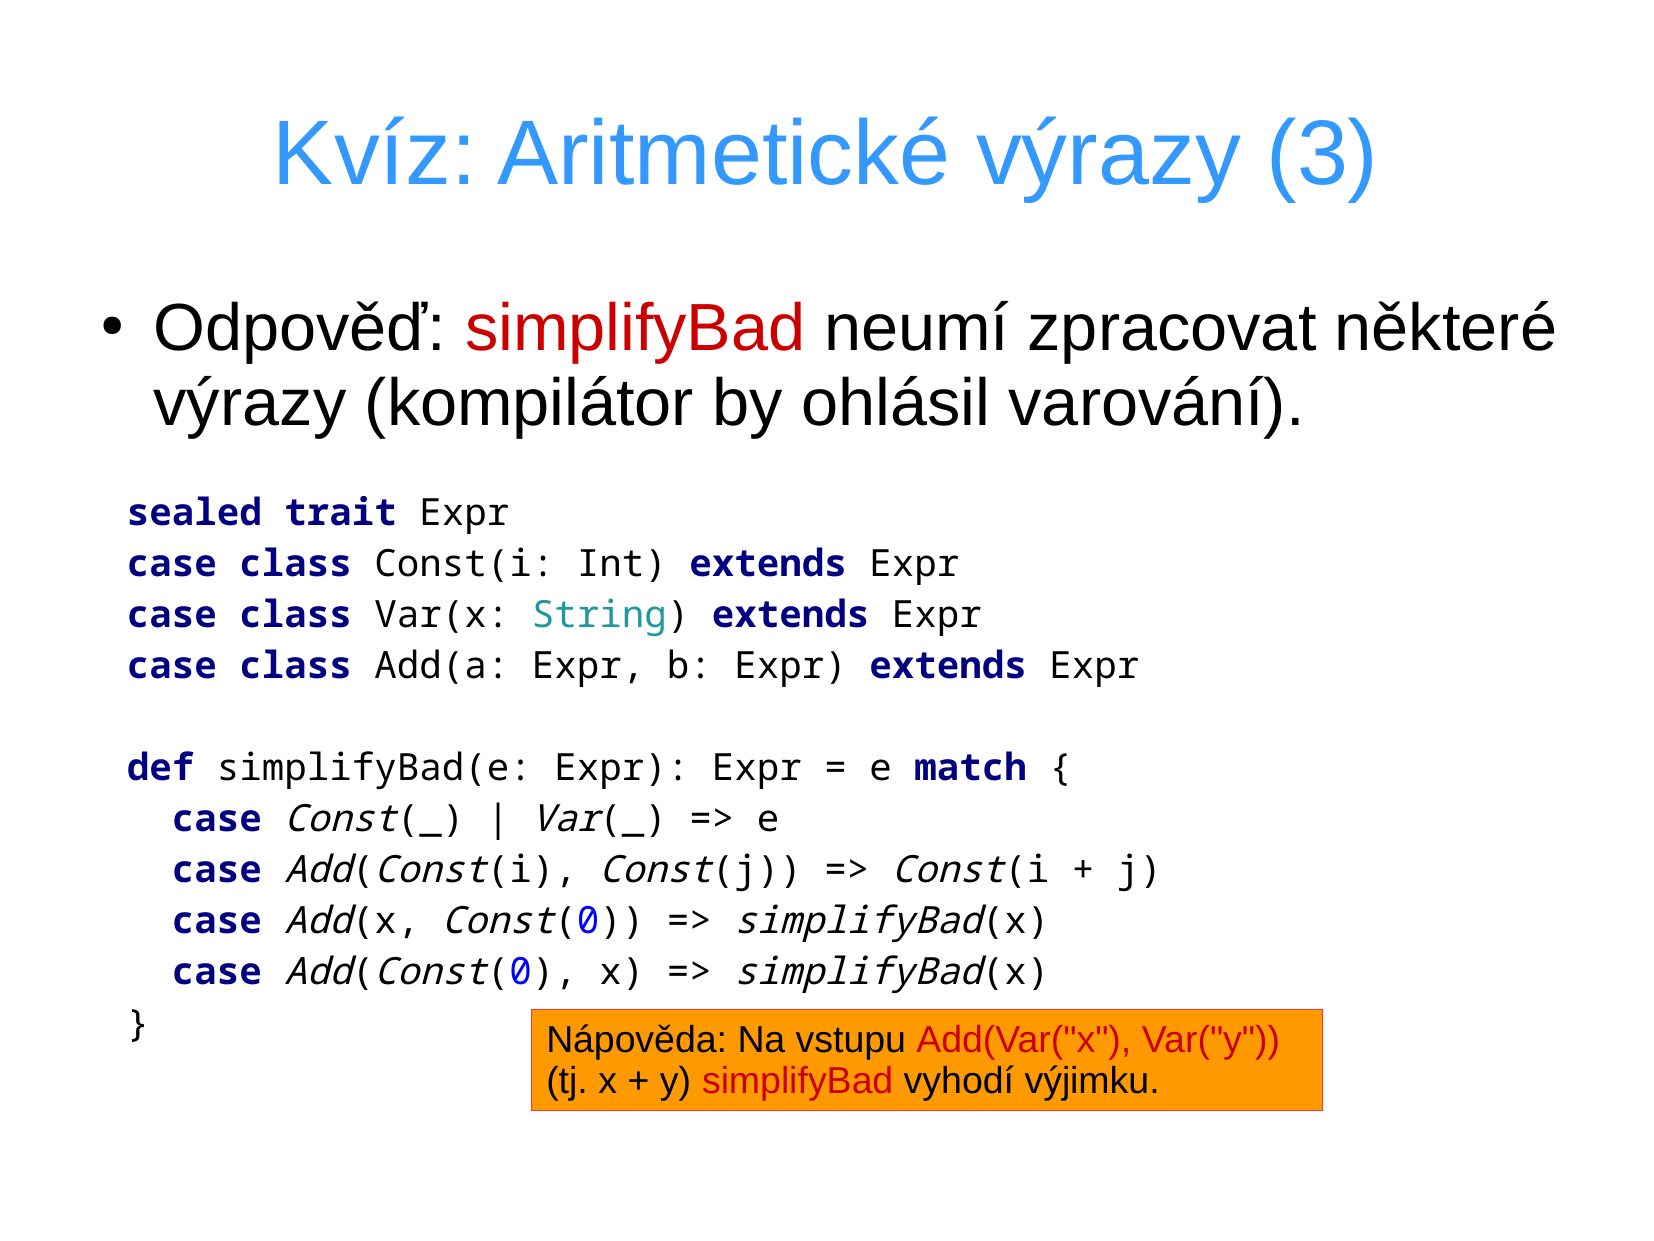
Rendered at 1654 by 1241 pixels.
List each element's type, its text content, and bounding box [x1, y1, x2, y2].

title Kvíz: Aritmetické výrazy (3) [82, 49, 1571, 257]
list Odpověď: simplifyBad neumí zpracovat některé výrazy (kompilátor by ohlásil varování). [82, 290, 1571, 1010]
text_box sealed trait Expr case class Const(i: Int) extends Expr case class Var(x: String) extends Expr case class Add(a: Expr, b: Expr) extends Expr def simplifyBad(e: Expr): Expr = e match { case Const(_) | Var(_) => e case Add(Const(i), Const(j)) => Const(i + j) case Add(x, Const(0)) => simplifyBad(x) case Add(Const(0), x) => simplifyBad(x) } [112, 478, 1436, 978]
text_box Nápověda: Na vstupu Add(Var("x"), Var("y")) (tj. x + y) simplifyBad vyhodí výjimku. [531, 1009, 1323, 1111]
